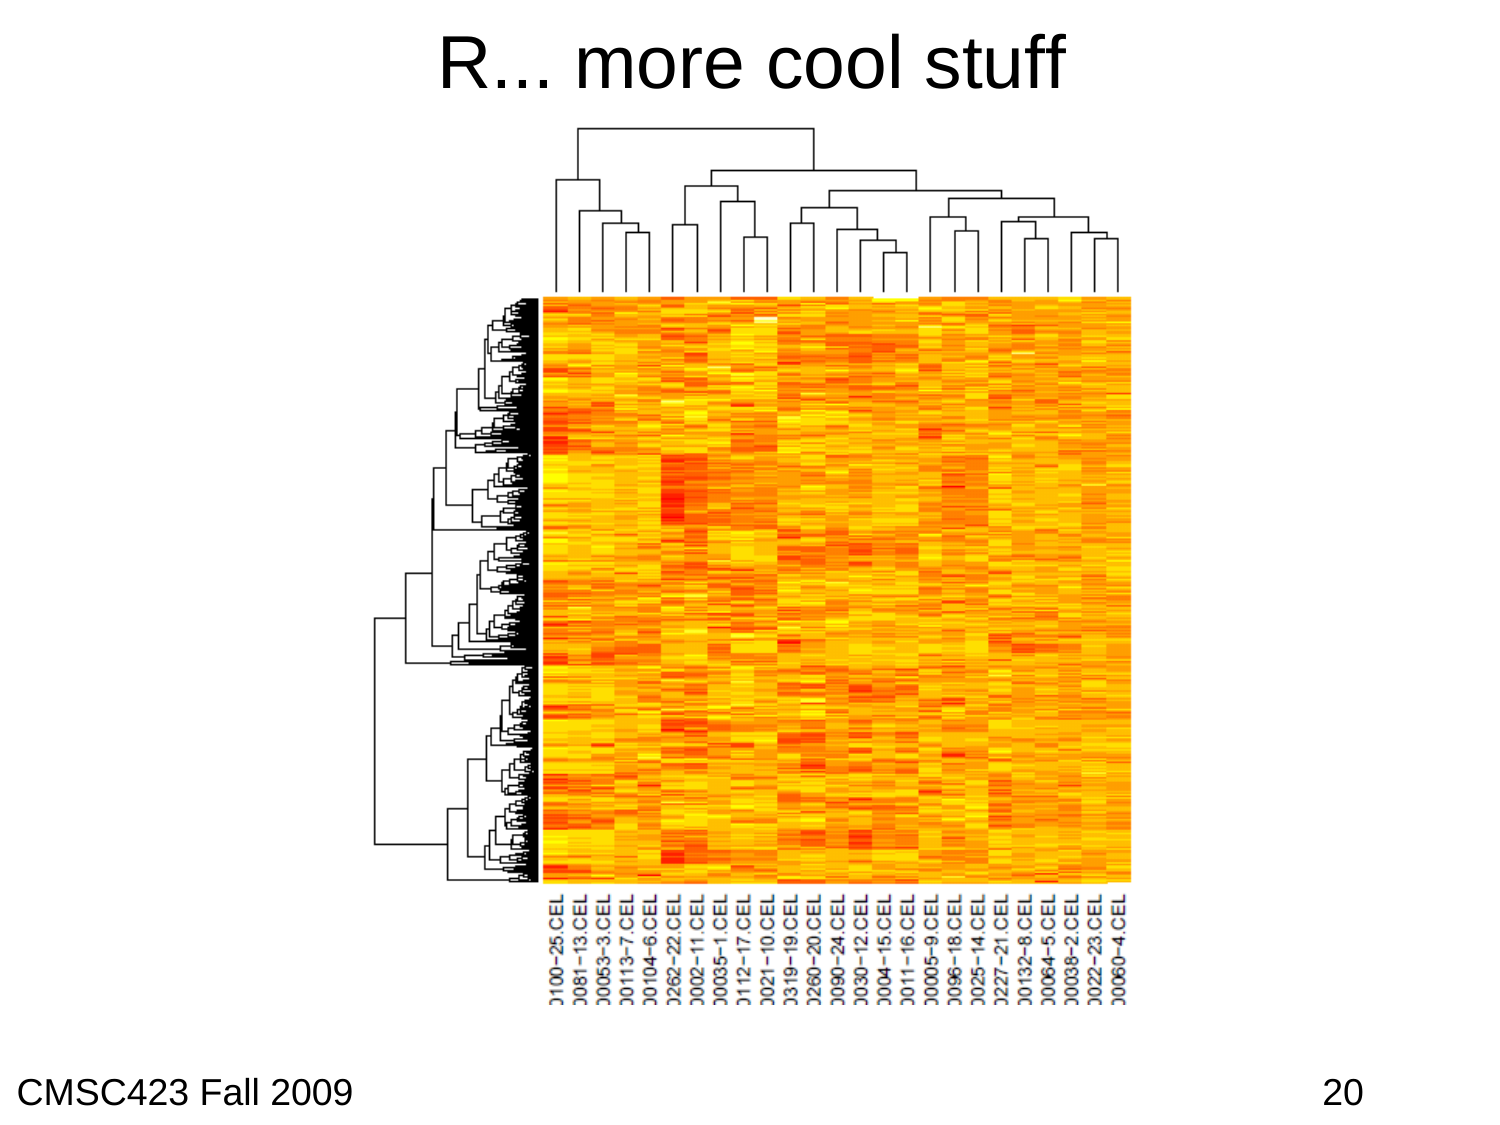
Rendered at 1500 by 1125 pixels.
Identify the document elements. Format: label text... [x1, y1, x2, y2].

picture [368, 122, 1136, 1005]
title R... more cool stuff [19, 17, 1485, 108]
